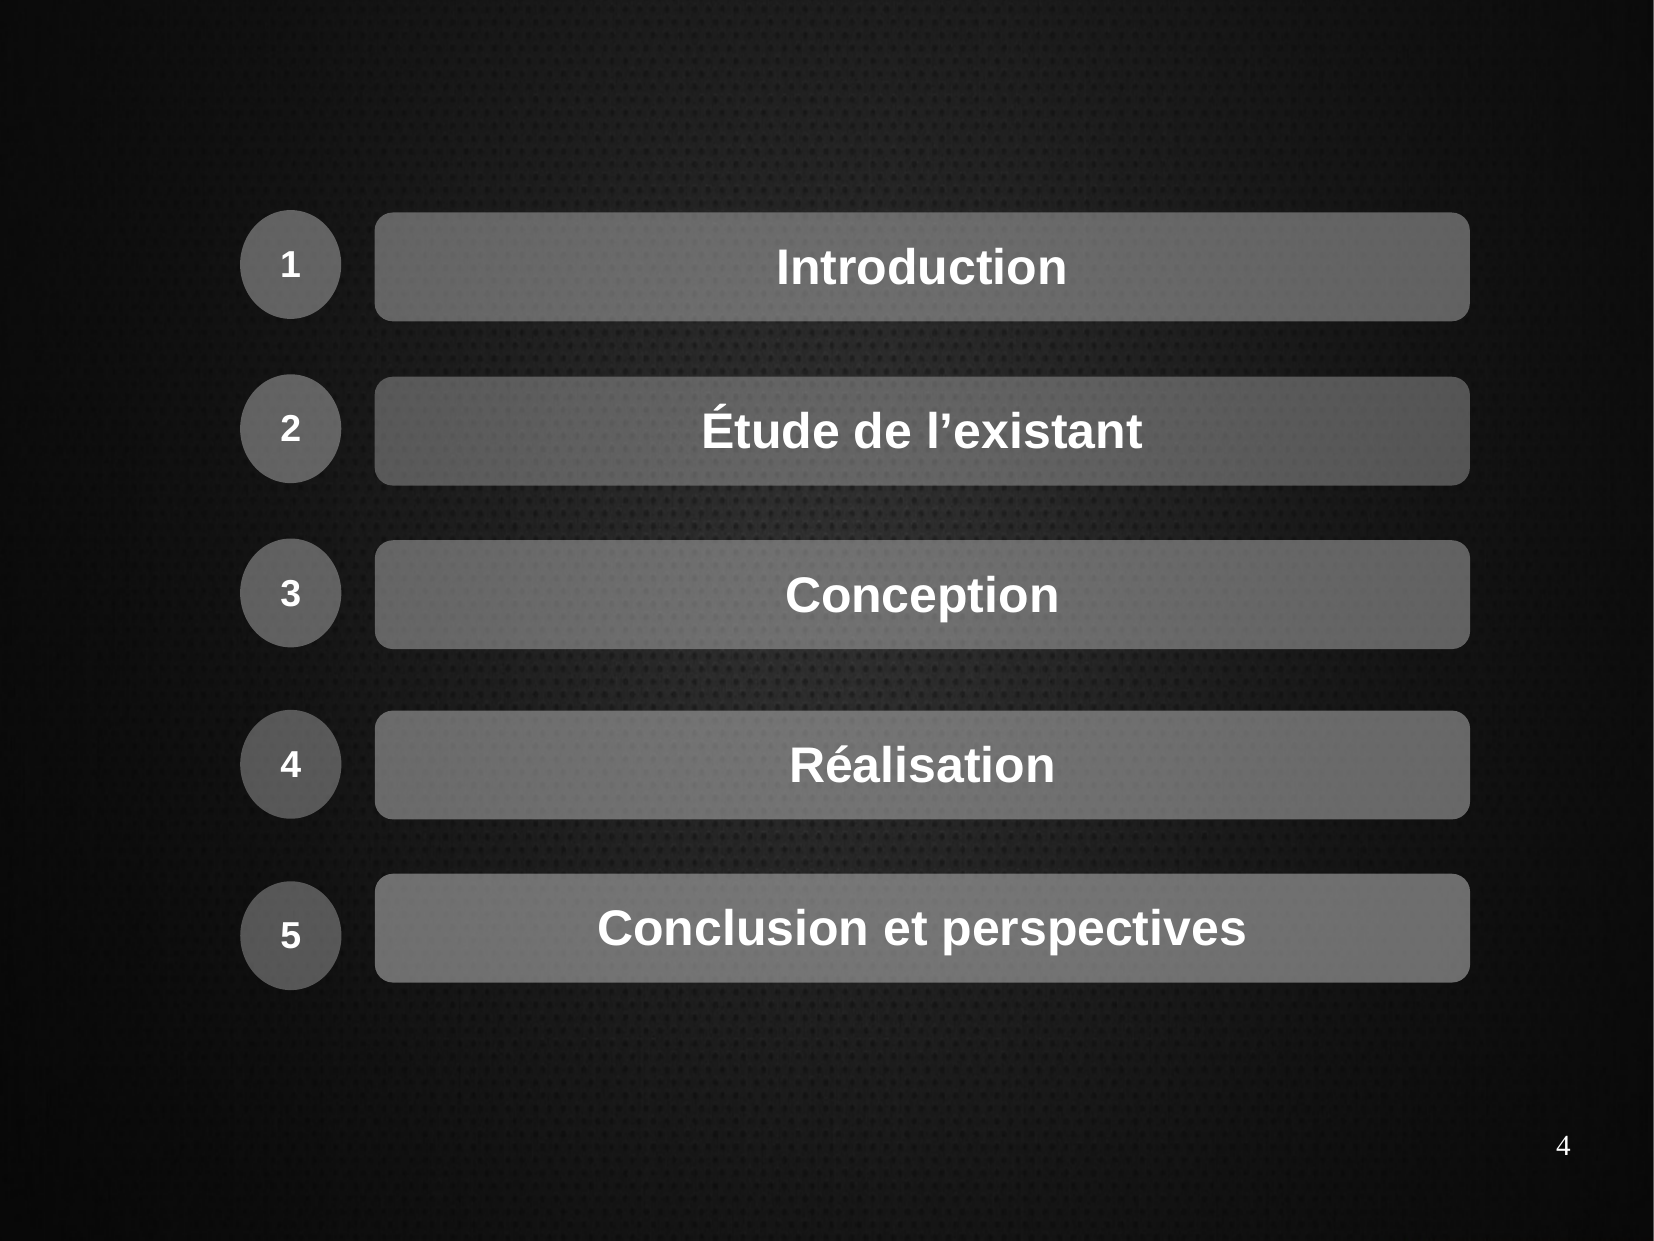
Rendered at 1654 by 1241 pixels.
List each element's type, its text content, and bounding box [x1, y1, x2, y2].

text_box 5 [240, 881, 342, 991]
text_box 4 [240, 709, 342, 819]
text_box Conclusion et perspectives [374, 873, 1471, 983]
text_box 2 [240, 374, 342, 484]
picture [0, 0, 1654, 1241]
text_box Réalisation [374, 710, 1471, 820]
text_box Étude de l’existant [374, 376, 1470, 486]
text_box 3 [240, 538, 342, 648]
text_box Introduction [374, 212, 1470, 322]
text_box Conception [374, 540, 1471, 650]
text_box 1 [240, 210, 342, 319]
